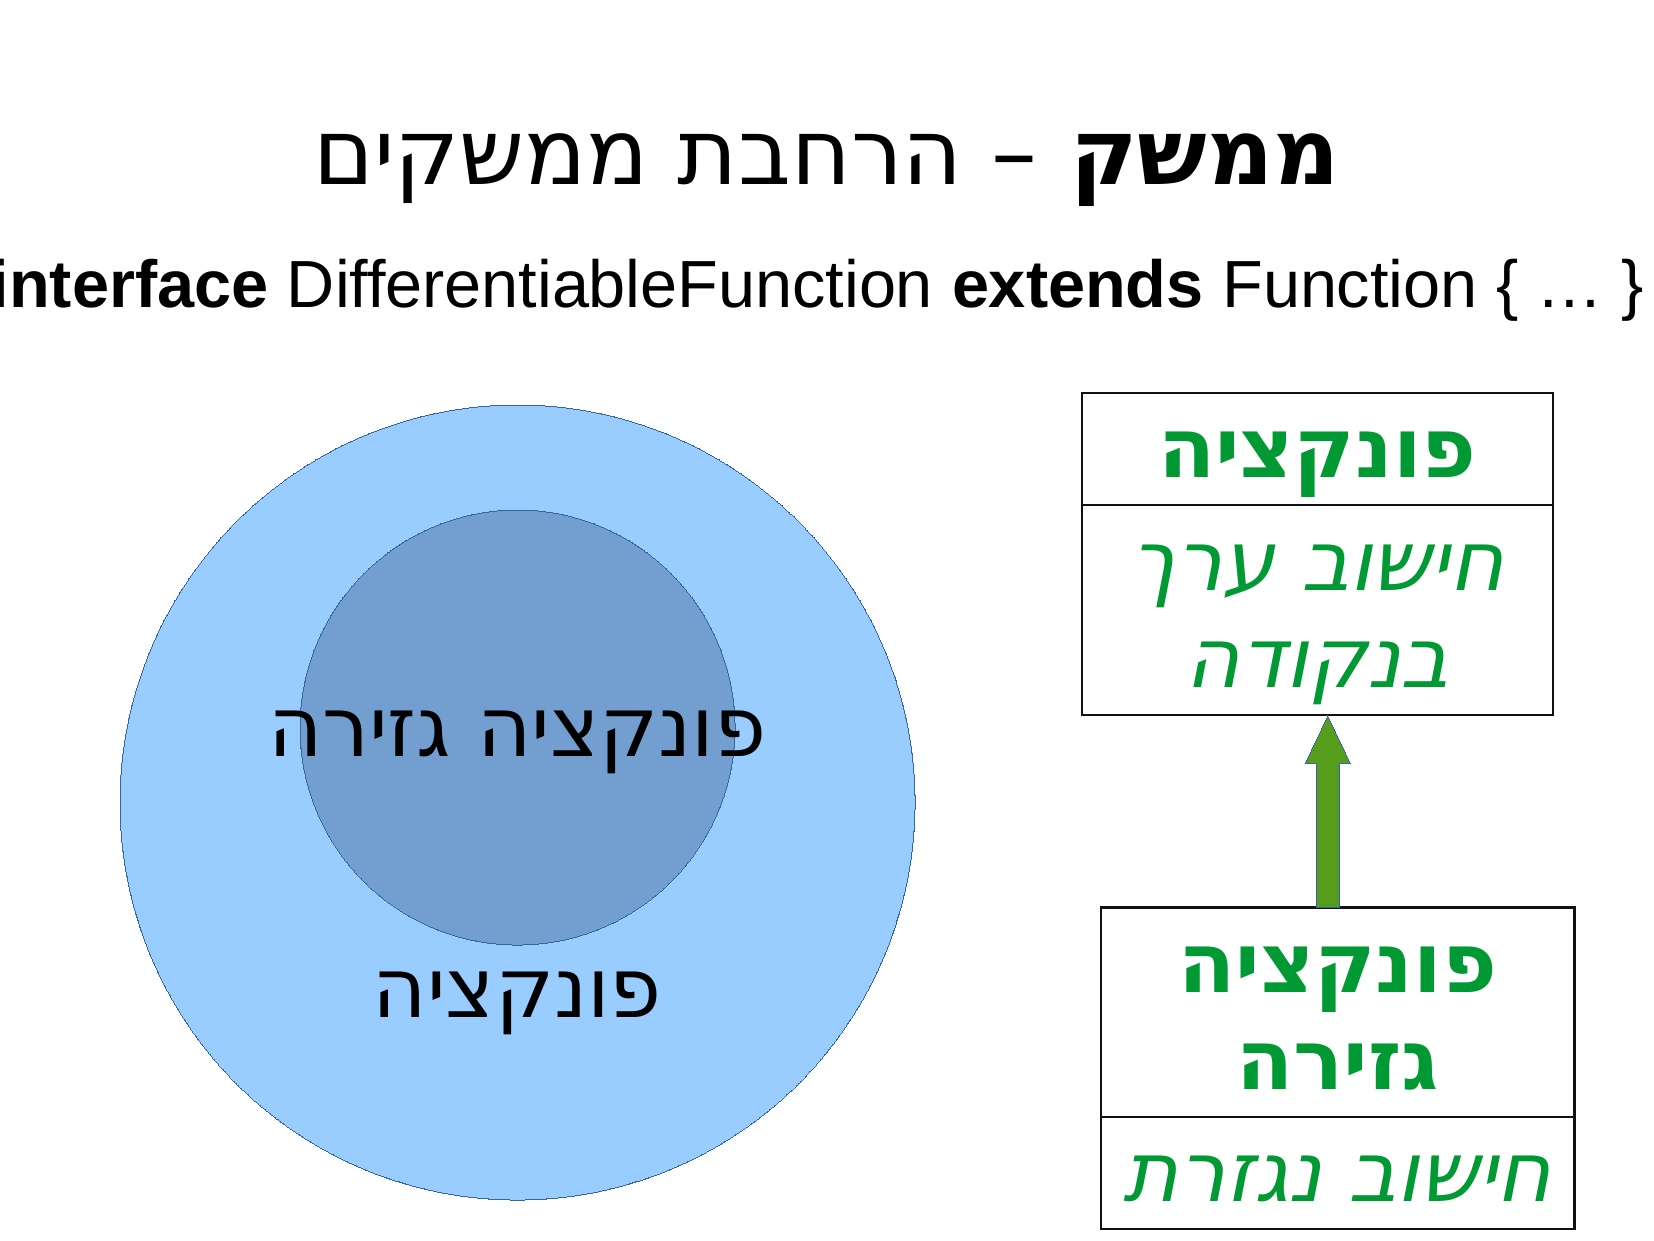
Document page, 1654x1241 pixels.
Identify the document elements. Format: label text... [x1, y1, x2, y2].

table_header פונקציה גזירה [1102, 909, 1573, 1116]
text_box פונקציה [120, 405, 916, 1201]
text_box [1305, 715, 1351, 908]
table_cell חישוב נגזרת [1102, 1118, 1573, 1228]
table_cell חישוב ערך בנקודה [1083, 506, 1552, 714]
title ממשק – הרחבת ממשקים [82, 49, 1571, 240]
text_box פונקציה גזירה [300, 510, 735, 946]
text_box interface DifferentiableFunction extends Function { … } [0, 240, 1654, 330]
table_header פונקציה [1083, 394, 1552, 504]
